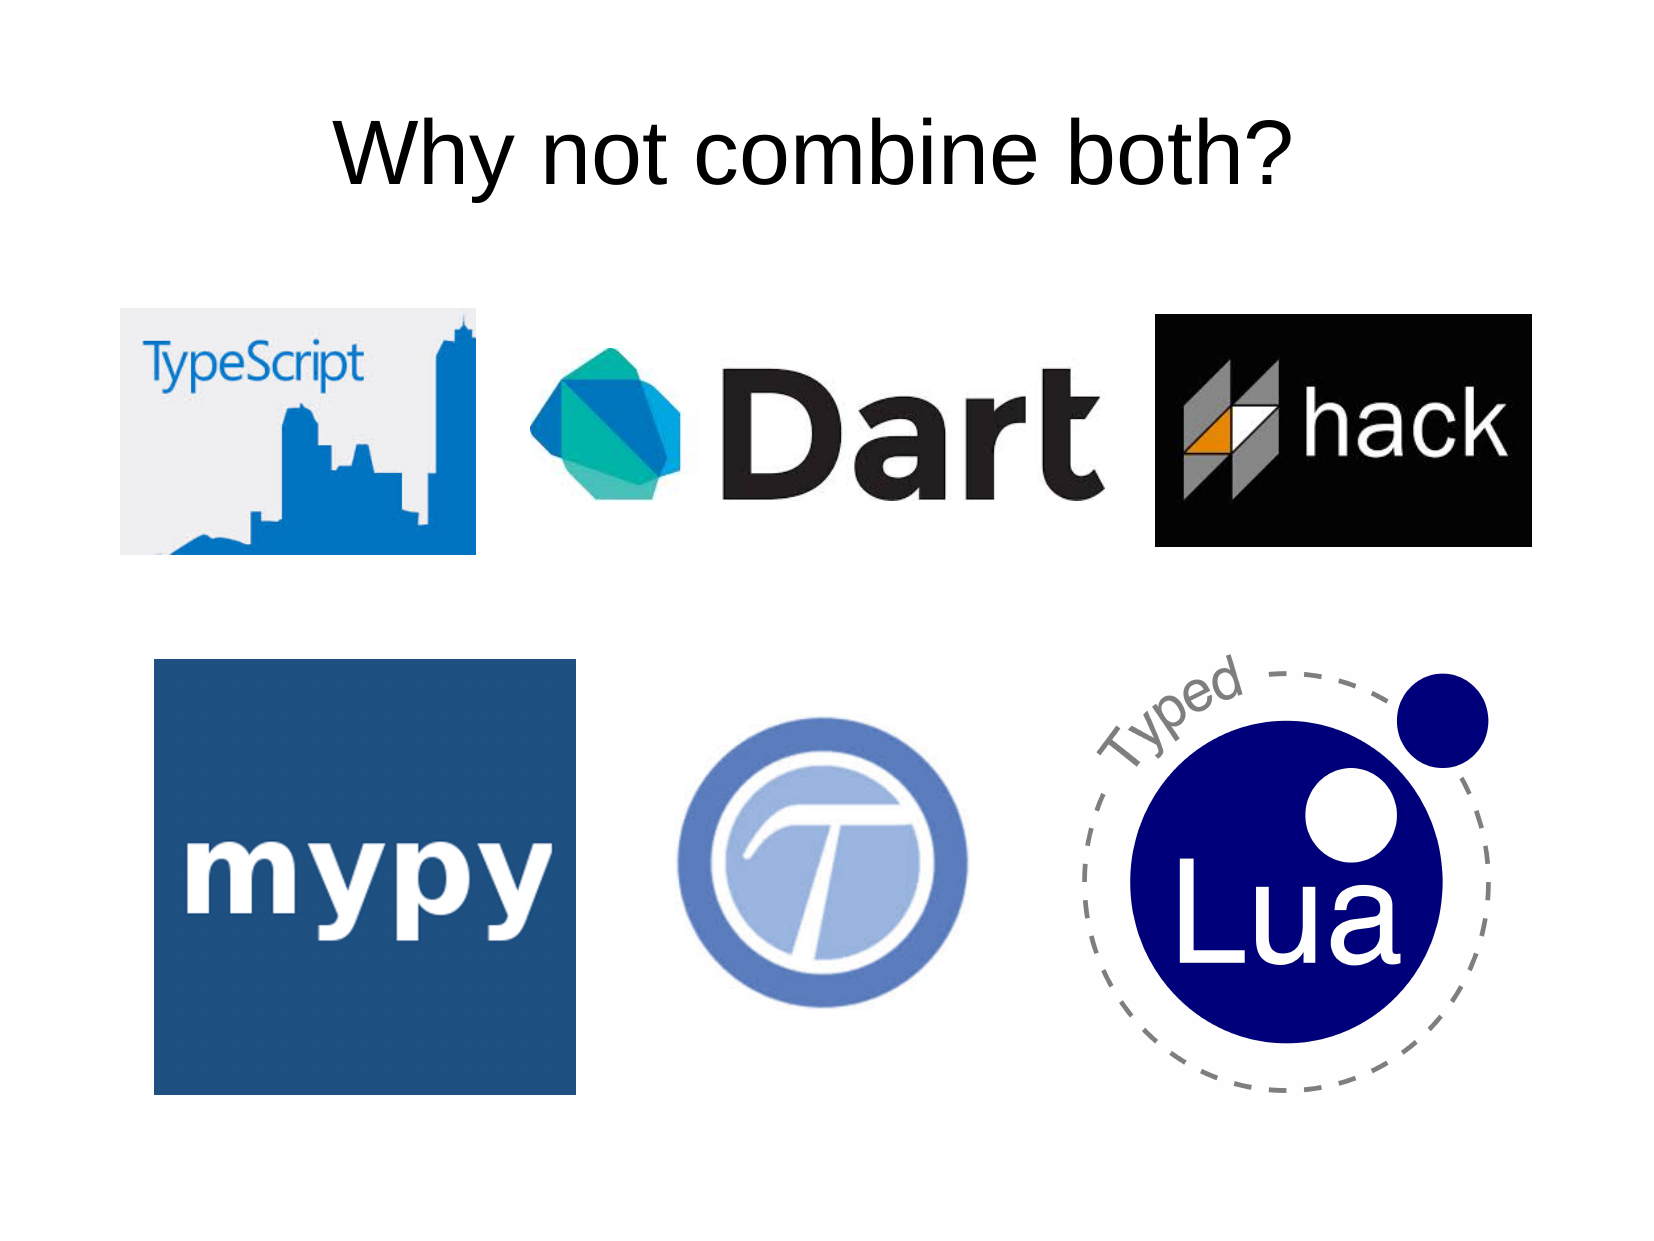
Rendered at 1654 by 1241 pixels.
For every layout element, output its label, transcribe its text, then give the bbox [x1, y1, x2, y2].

picture [154, 659, 576, 1096]
title Why not combine both? [82, 49, 1571, 257]
picture [530, 348, 1105, 501]
picture [1046, 629, 1512, 1111]
picture [1155, 314, 1532, 547]
picture [674, 714, 971, 1011]
picture [120, 308, 476, 556]
